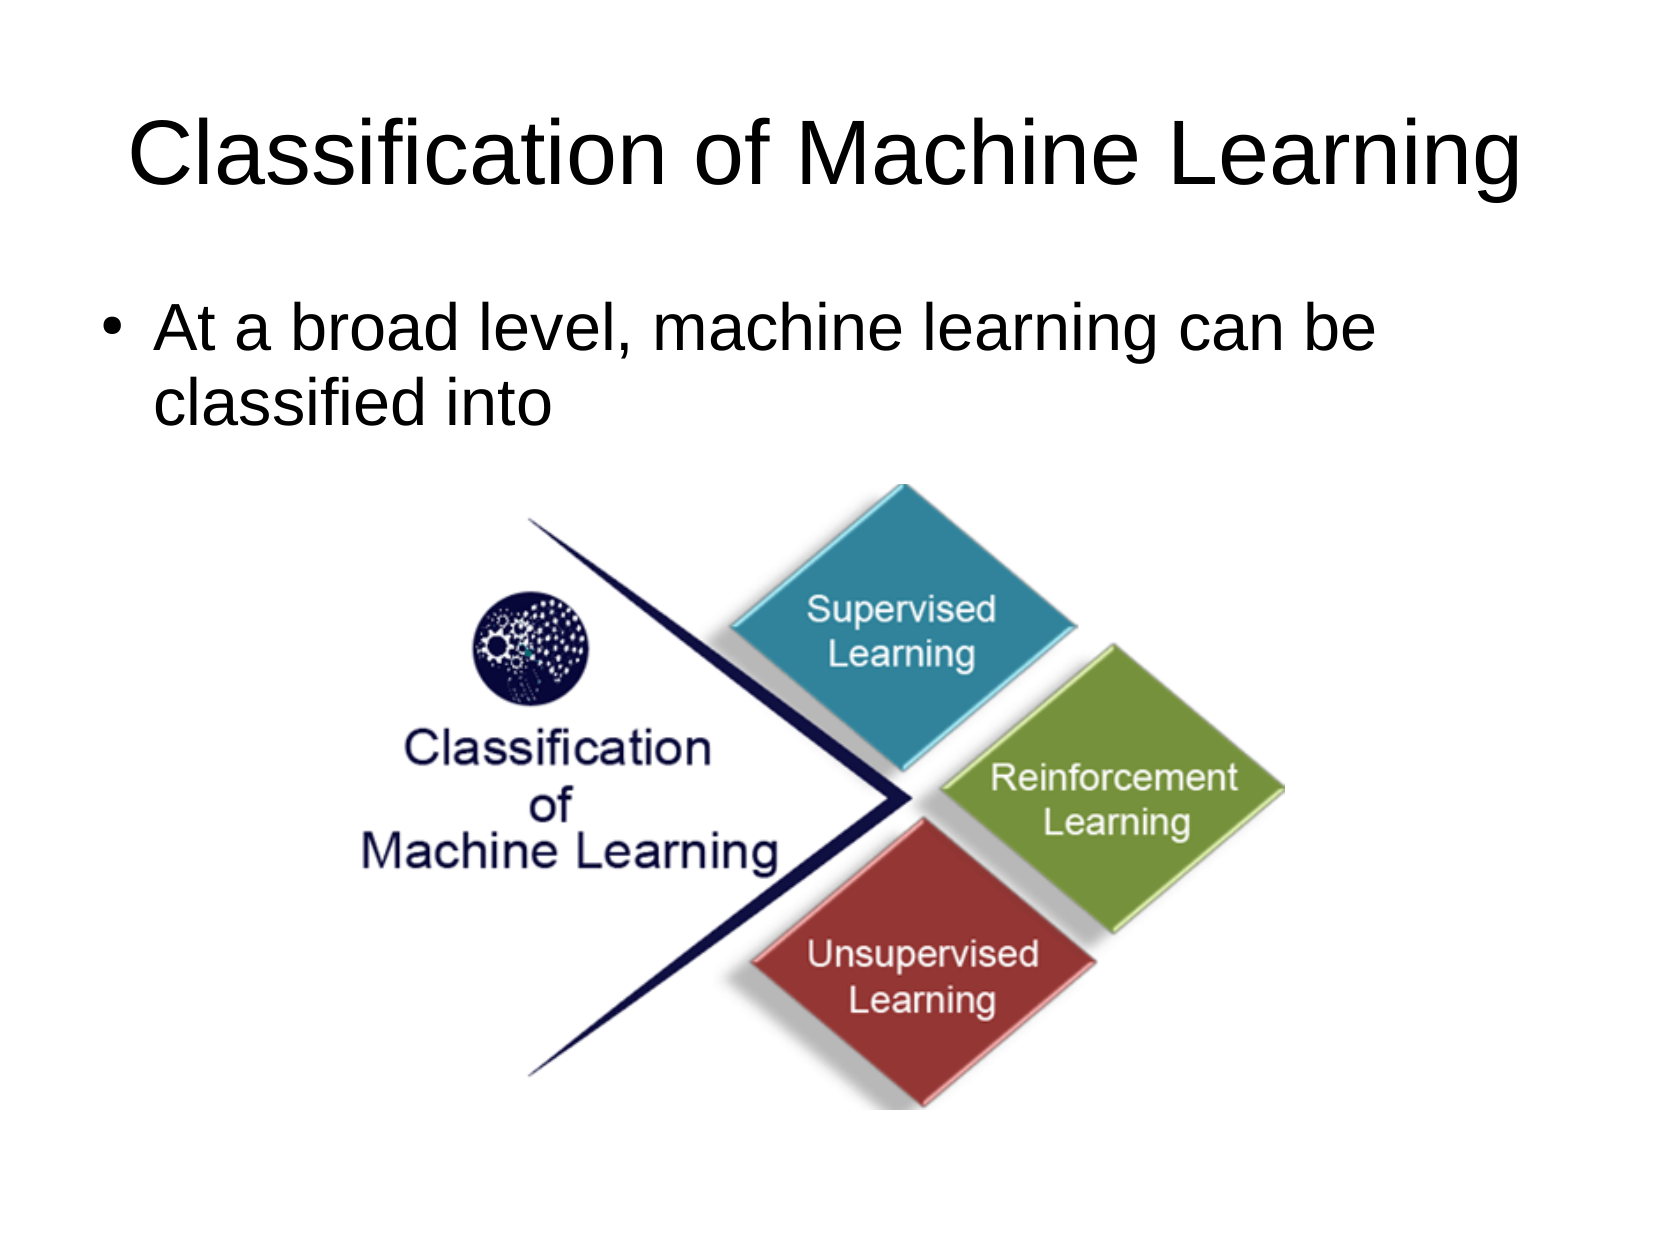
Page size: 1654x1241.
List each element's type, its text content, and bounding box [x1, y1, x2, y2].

list At a broad level, machine learning can be classified into [82, 290, 1571, 1010]
picture [354, 484, 1285, 1110]
title Classification of Machine Learning [82, 49, 1571, 257]
